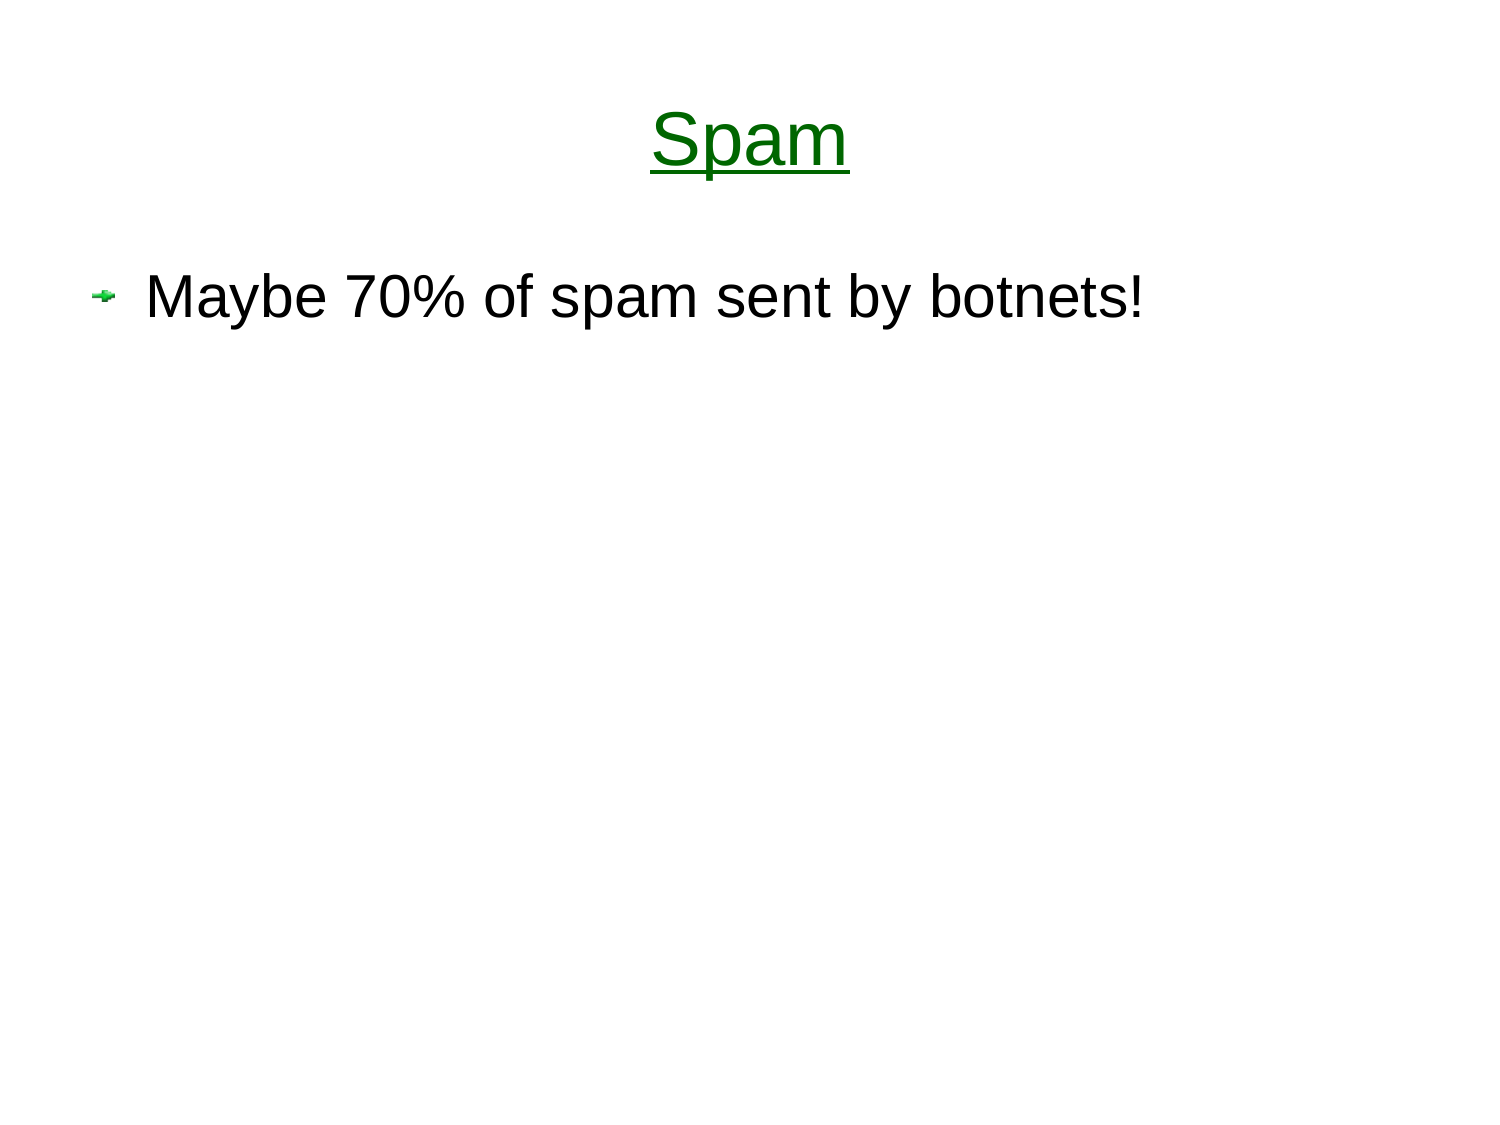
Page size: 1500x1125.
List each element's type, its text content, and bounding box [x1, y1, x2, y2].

title Spam [75, 45, 1425, 233]
list Maybe 70% of spam sent by botnets! [75, 262, 1425, 1006]
